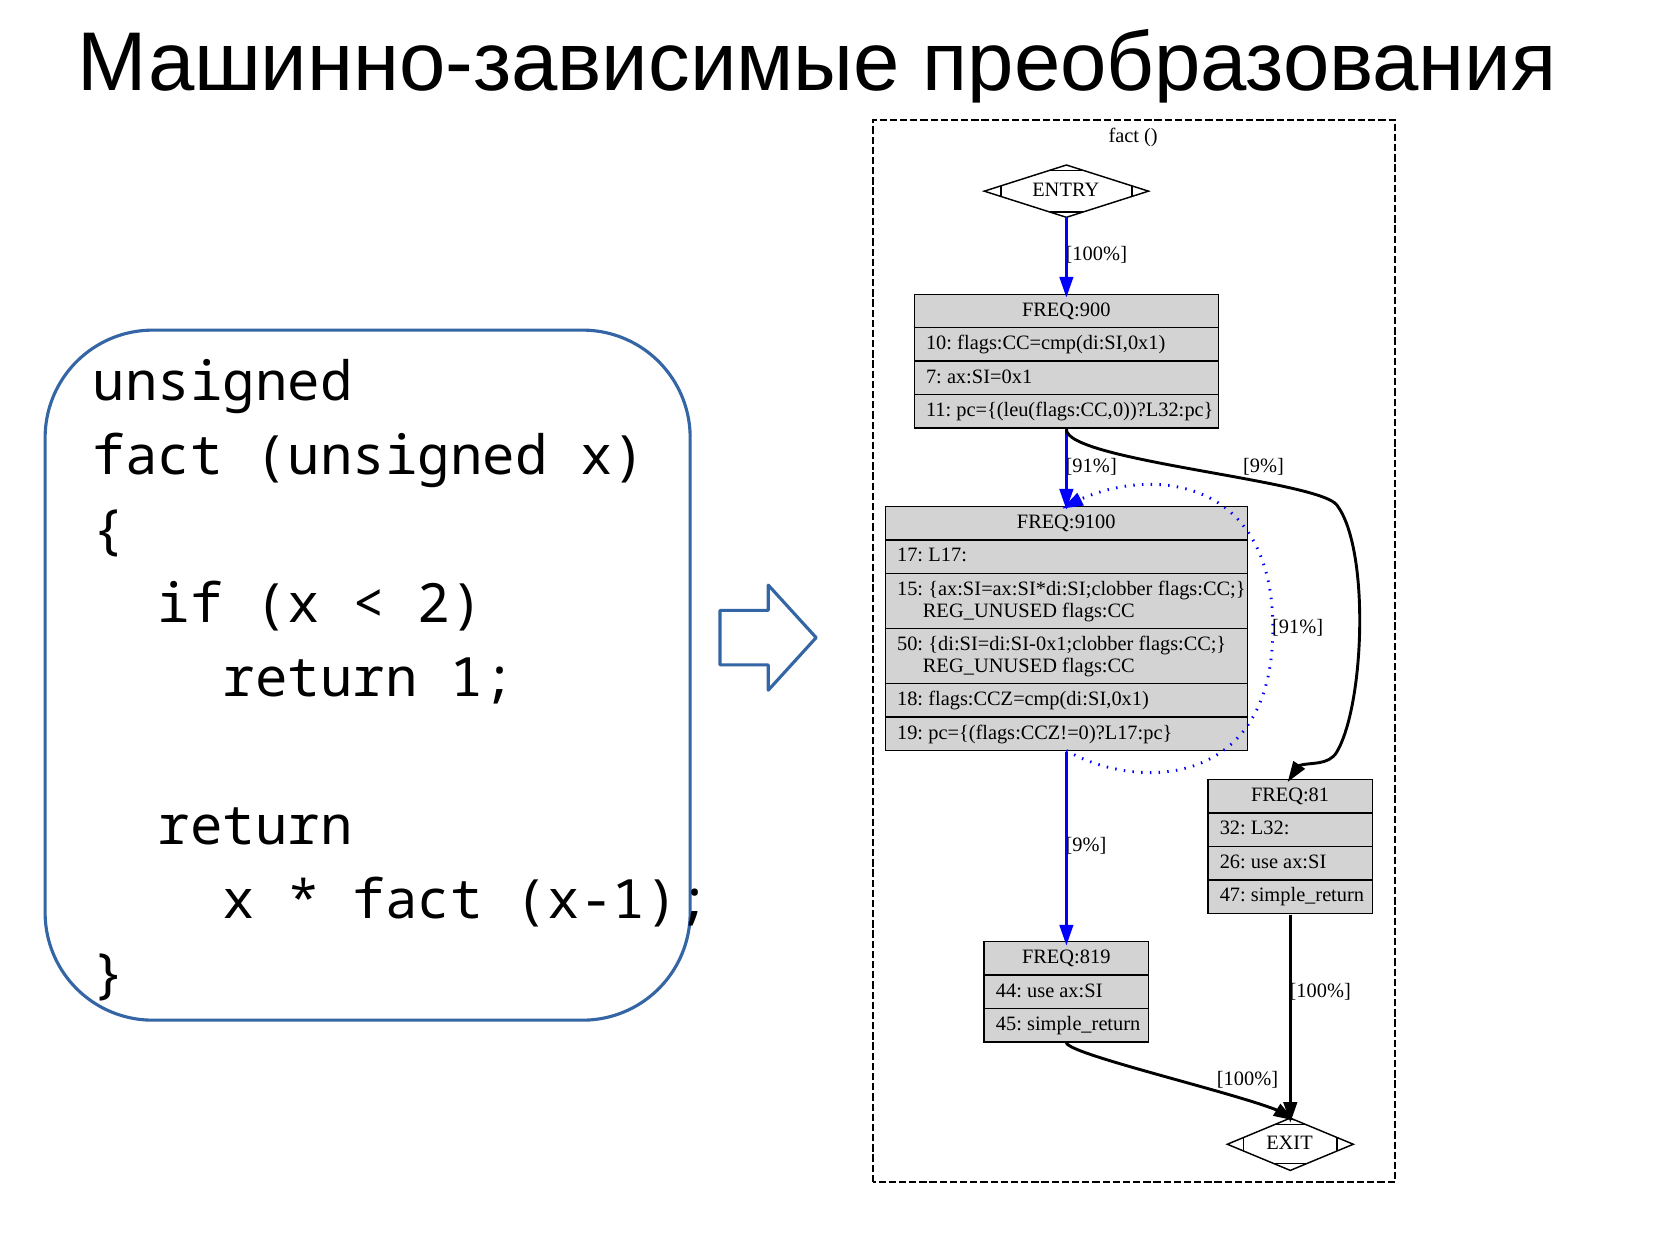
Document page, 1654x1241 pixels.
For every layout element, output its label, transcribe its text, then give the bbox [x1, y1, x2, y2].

picture [855, 101, 1414, 1201]
text_box unsigned fact (unsigned x) { if (x < 2) return 1; return x * fact (x-1); } [45, 330, 691, 1021]
text_box [720, 585, 817, 691]
title Машинно-зависимые преобразования [0, 14, 1636, 109]
